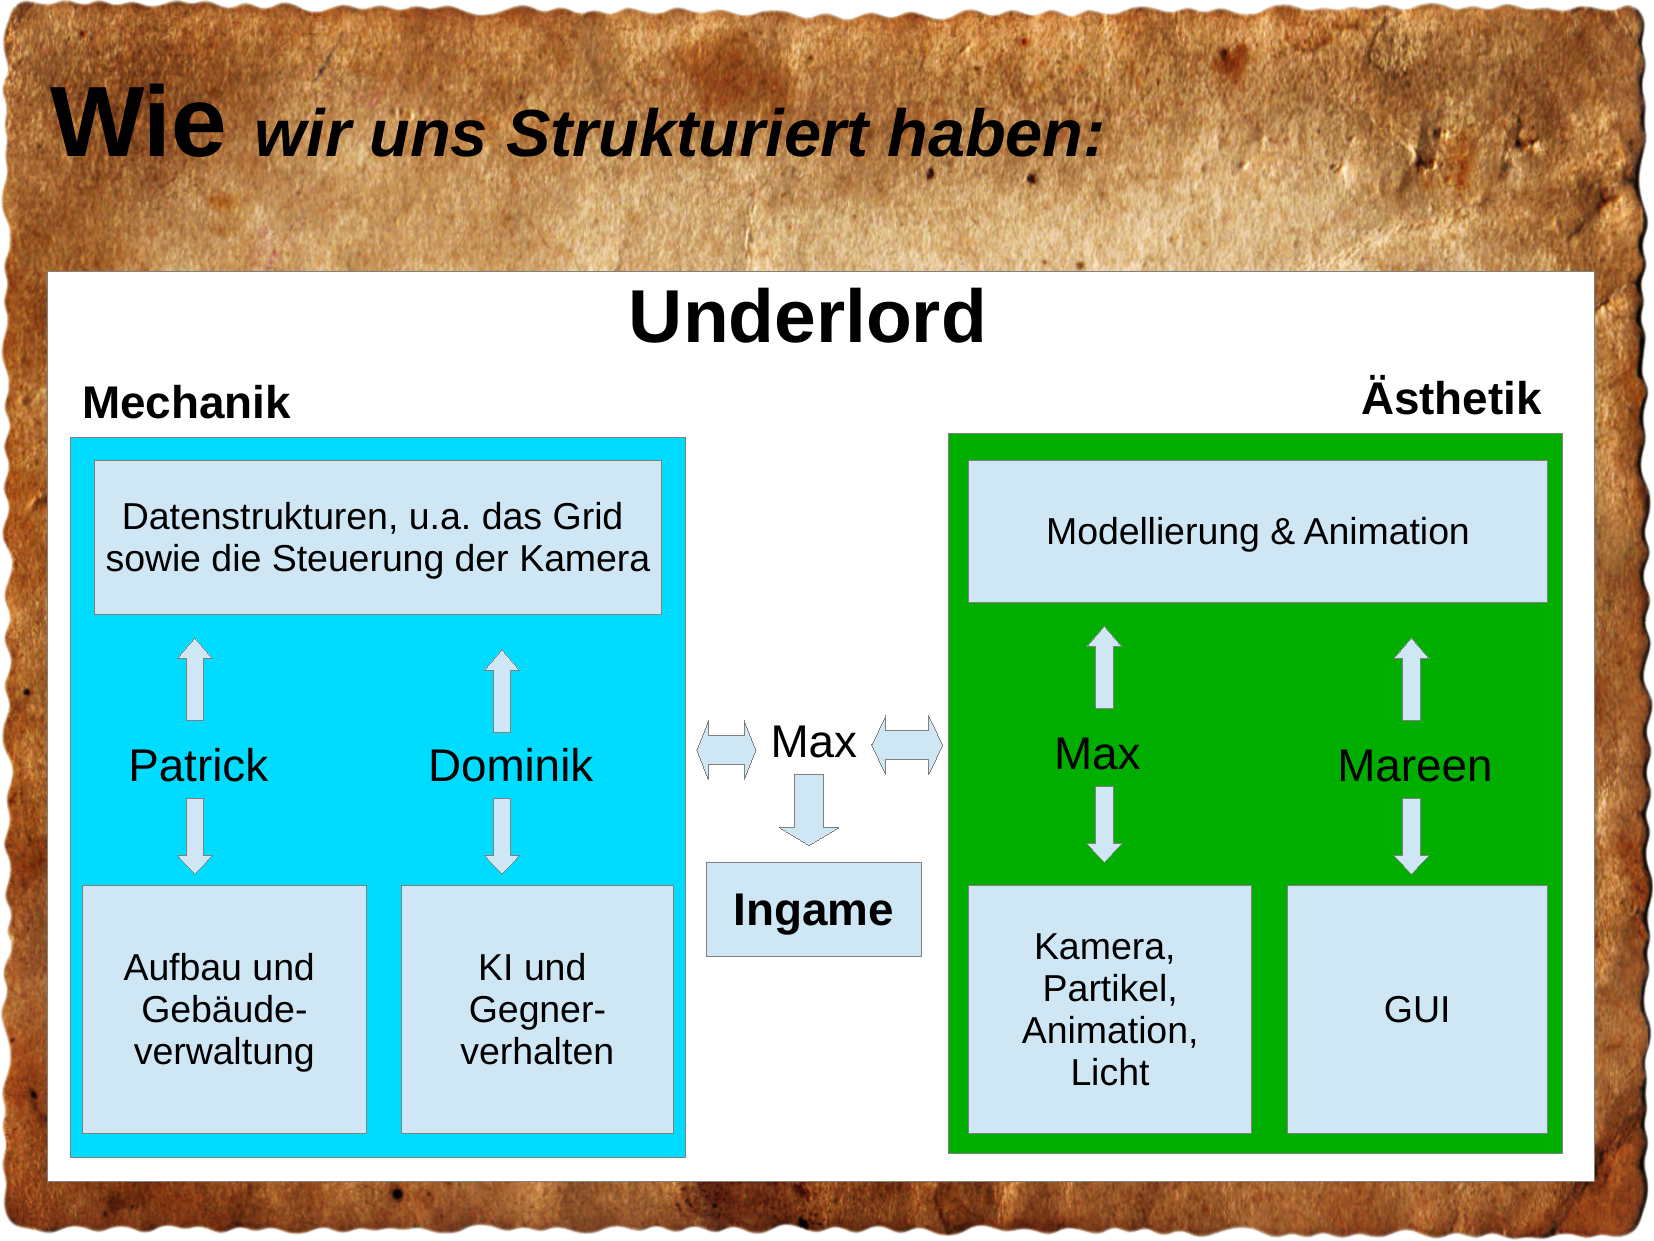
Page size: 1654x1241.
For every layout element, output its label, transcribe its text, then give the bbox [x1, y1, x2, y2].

text_box [47, 271, 1595, 1182]
text_box Max [755, 708, 872, 775]
text_box Mechanik [67, 369, 319, 438]
text_box Kamera, Partikel, Animation, Licht [968, 885, 1252, 1134]
text_box Ästhetik [1346, 366, 1557, 433]
text_box Patrick [113, 732, 284, 799]
text_box Datenstrukturen, u.a. das Grid sowie die Steuerung der Kamera [94, 460, 662, 615]
text_box Wie wir uns Strukturiert haben: [35, 58, 1141, 201]
text_box Max [1039, 720, 1156, 787]
text_box Dominik [413, 732, 609, 799]
text_box Mareen [1322, 732, 1508, 799]
text_box KI und Gegner- verhalten [401, 885, 674, 1134]
text_box GUI [1287, 885, 1548, 1134]
text_box Underlord [614, 267, 1035, 367]
text_box Aufbau und Gebäude- verwaltung [82, 885, 367, 1134]
text_box Modellierung & Animation [968, 460, 1548, 603]
picture [0, 0, 1654, 1241]
text_box Ingame [706, 862, 922, 957]
